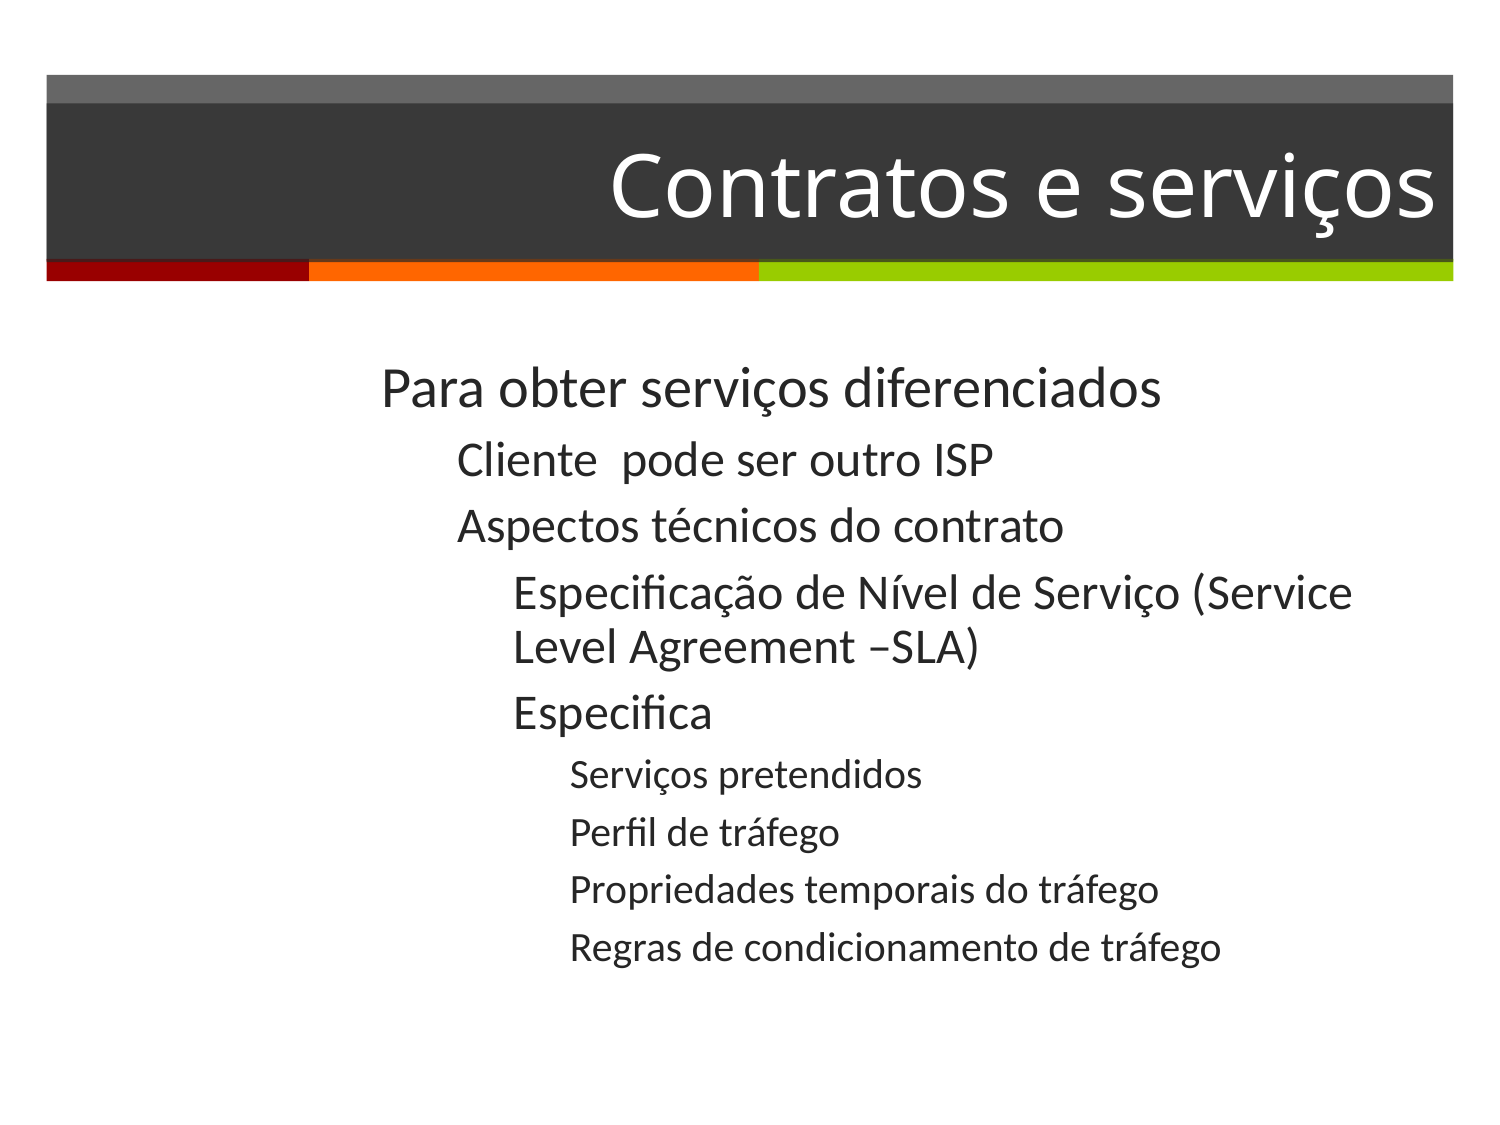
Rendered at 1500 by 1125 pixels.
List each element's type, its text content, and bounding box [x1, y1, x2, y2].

title Contratos e serviços [46, 103, 1454, 263]
list Para obter serviços diferenciados Cliente pode ser outro ISP Aspectos técnicos do contrato Especificação de Nível de Serviço (Service Level Agreement –SLA) Especifica Serviços pretendidos Perfil de tráfego Propriedades temporais do tráfego Regras de condicionamento de tráfego [292, 350, 1454, 1005]
